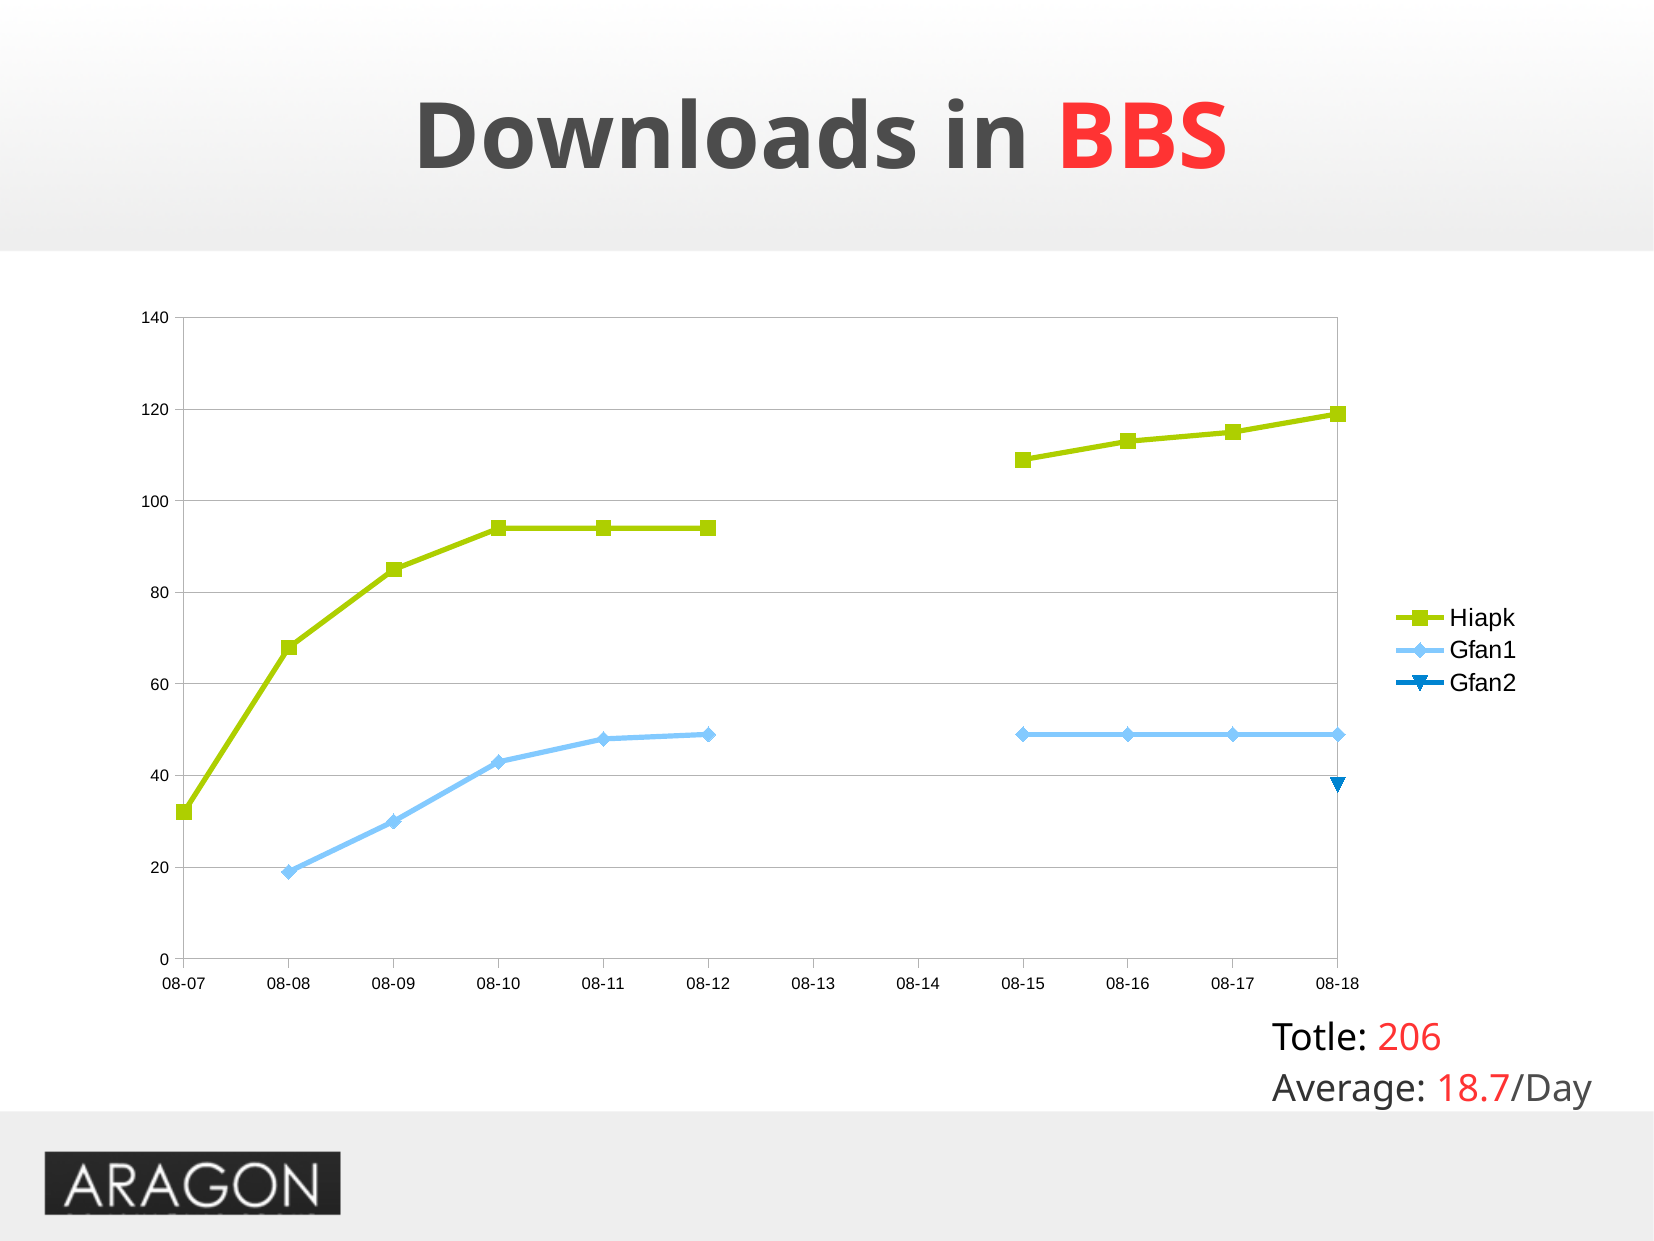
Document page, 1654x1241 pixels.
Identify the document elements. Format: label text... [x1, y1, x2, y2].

text_box Totle: 206 Average: 18.7/Day [1261, 1003, 1604, 1116]
title Downloads in BBS [76, 29, 1566, 237]
picture [0, 0, 1654, 1241]
chart [112, 294, 1538, 1007]
